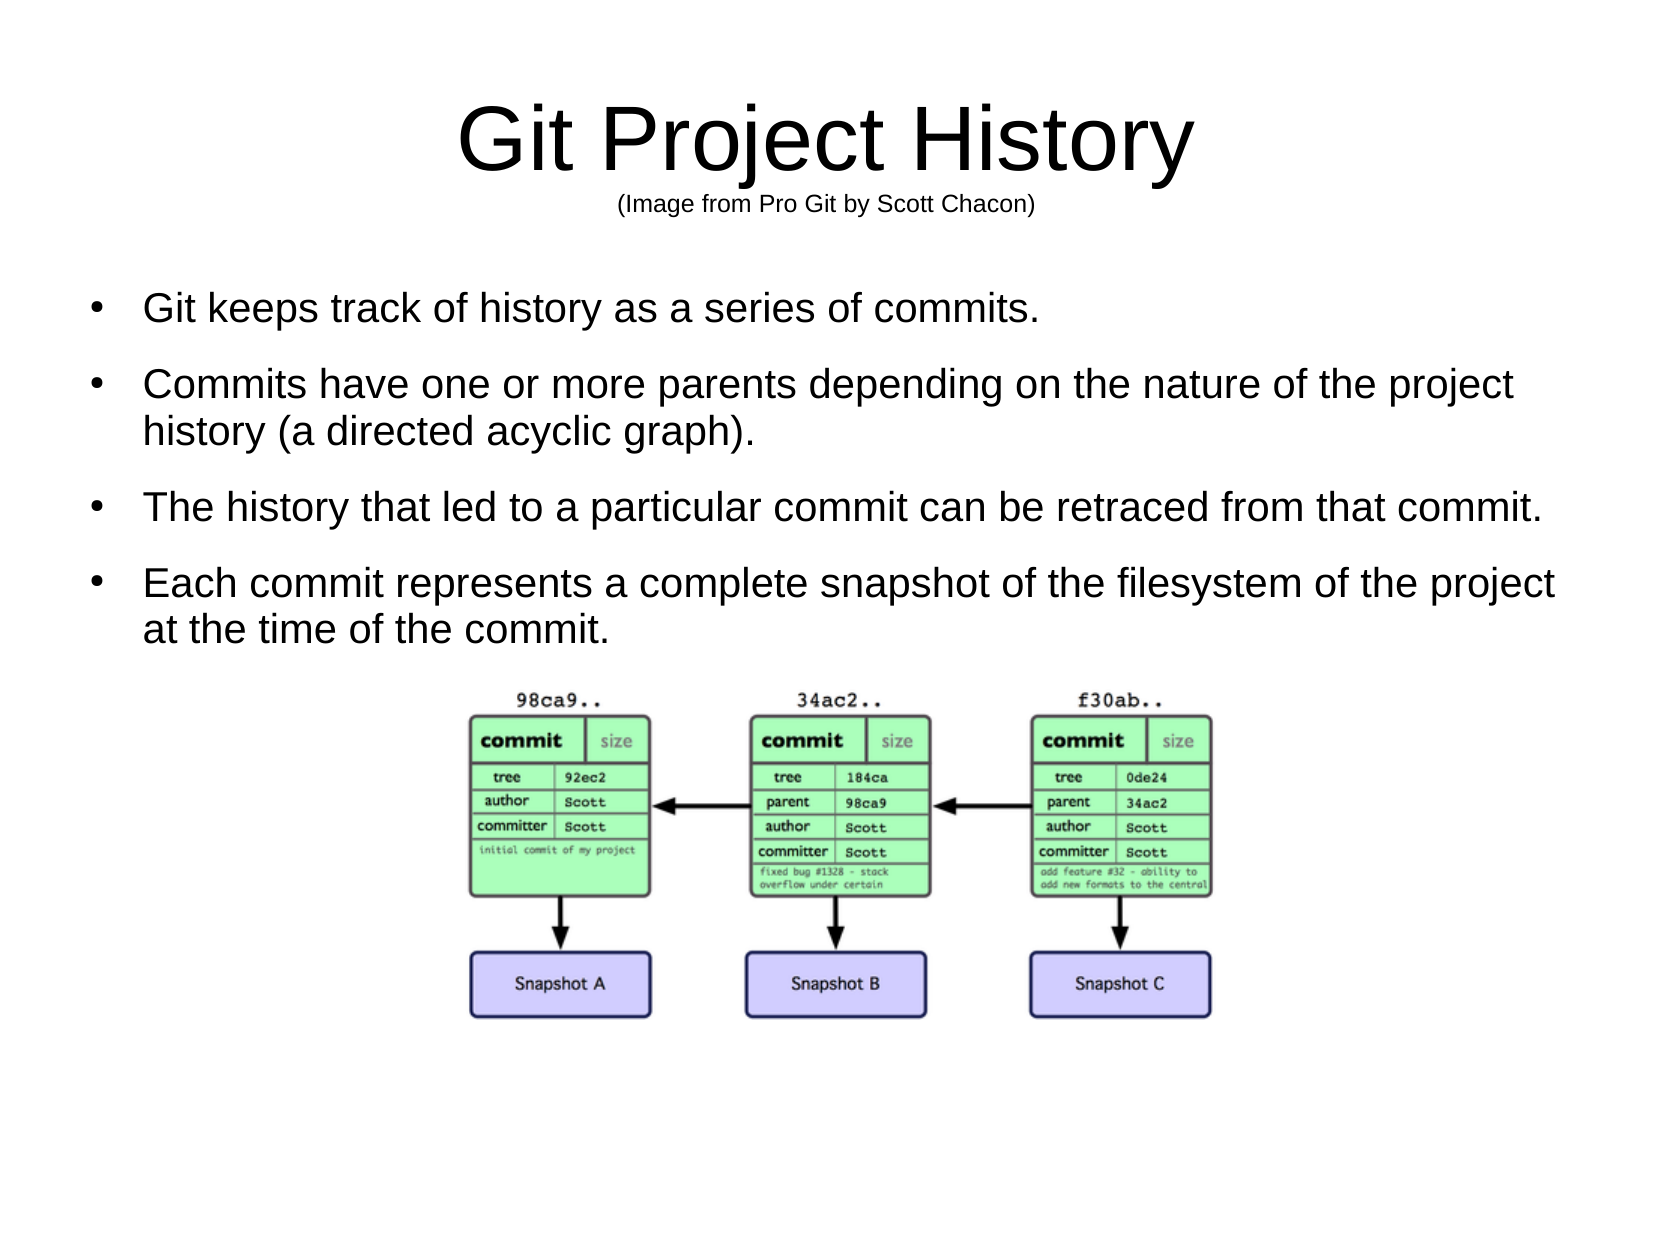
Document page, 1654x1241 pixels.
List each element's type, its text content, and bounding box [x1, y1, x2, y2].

title Git Project History (Image from Pro Git by Scott Chacon) [82, 49, 1571, 257]
list Git keeps track of history as a series of commits. Commits have one or more parents depending on the nature of the project history (a directed acyclic graph). The history that led to a particular commit can be retraced from that commit. Each commit represents a complete snapshot of the filesystem of the project at the time of the commit. [71, 285, 1561, 1104]
picture [465, 685, 1216, 1021]
